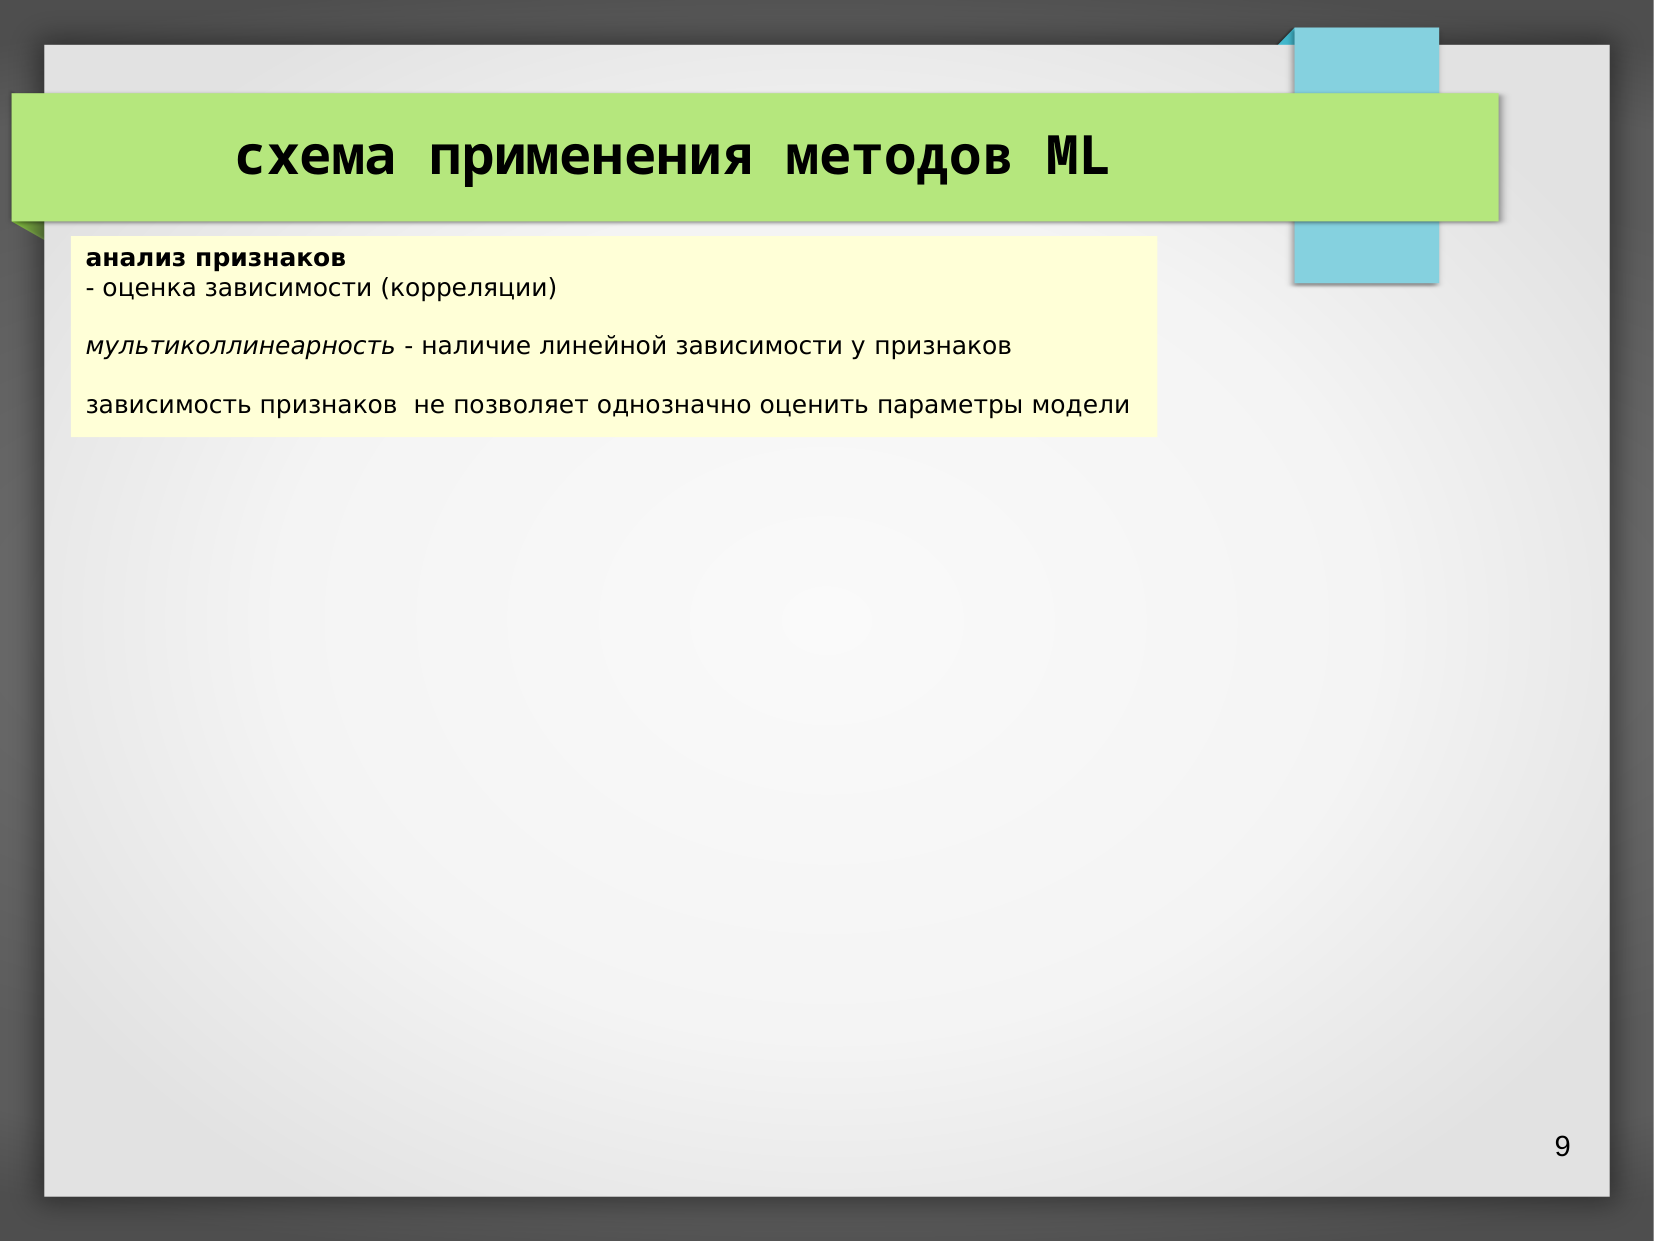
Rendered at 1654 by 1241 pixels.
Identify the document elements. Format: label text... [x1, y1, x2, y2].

title схема применения методов ML [82, 94, 1264, 213]
text_box анализ признаков - оценка зависимости (корреляции) мультиколлинеарность - наличие линейной зависимости у признаков зависимость признаков не позволяет однозначно оценить параметры модели [70, 236, 1158, 438]
picture [0, 0, 1654, 1241]
